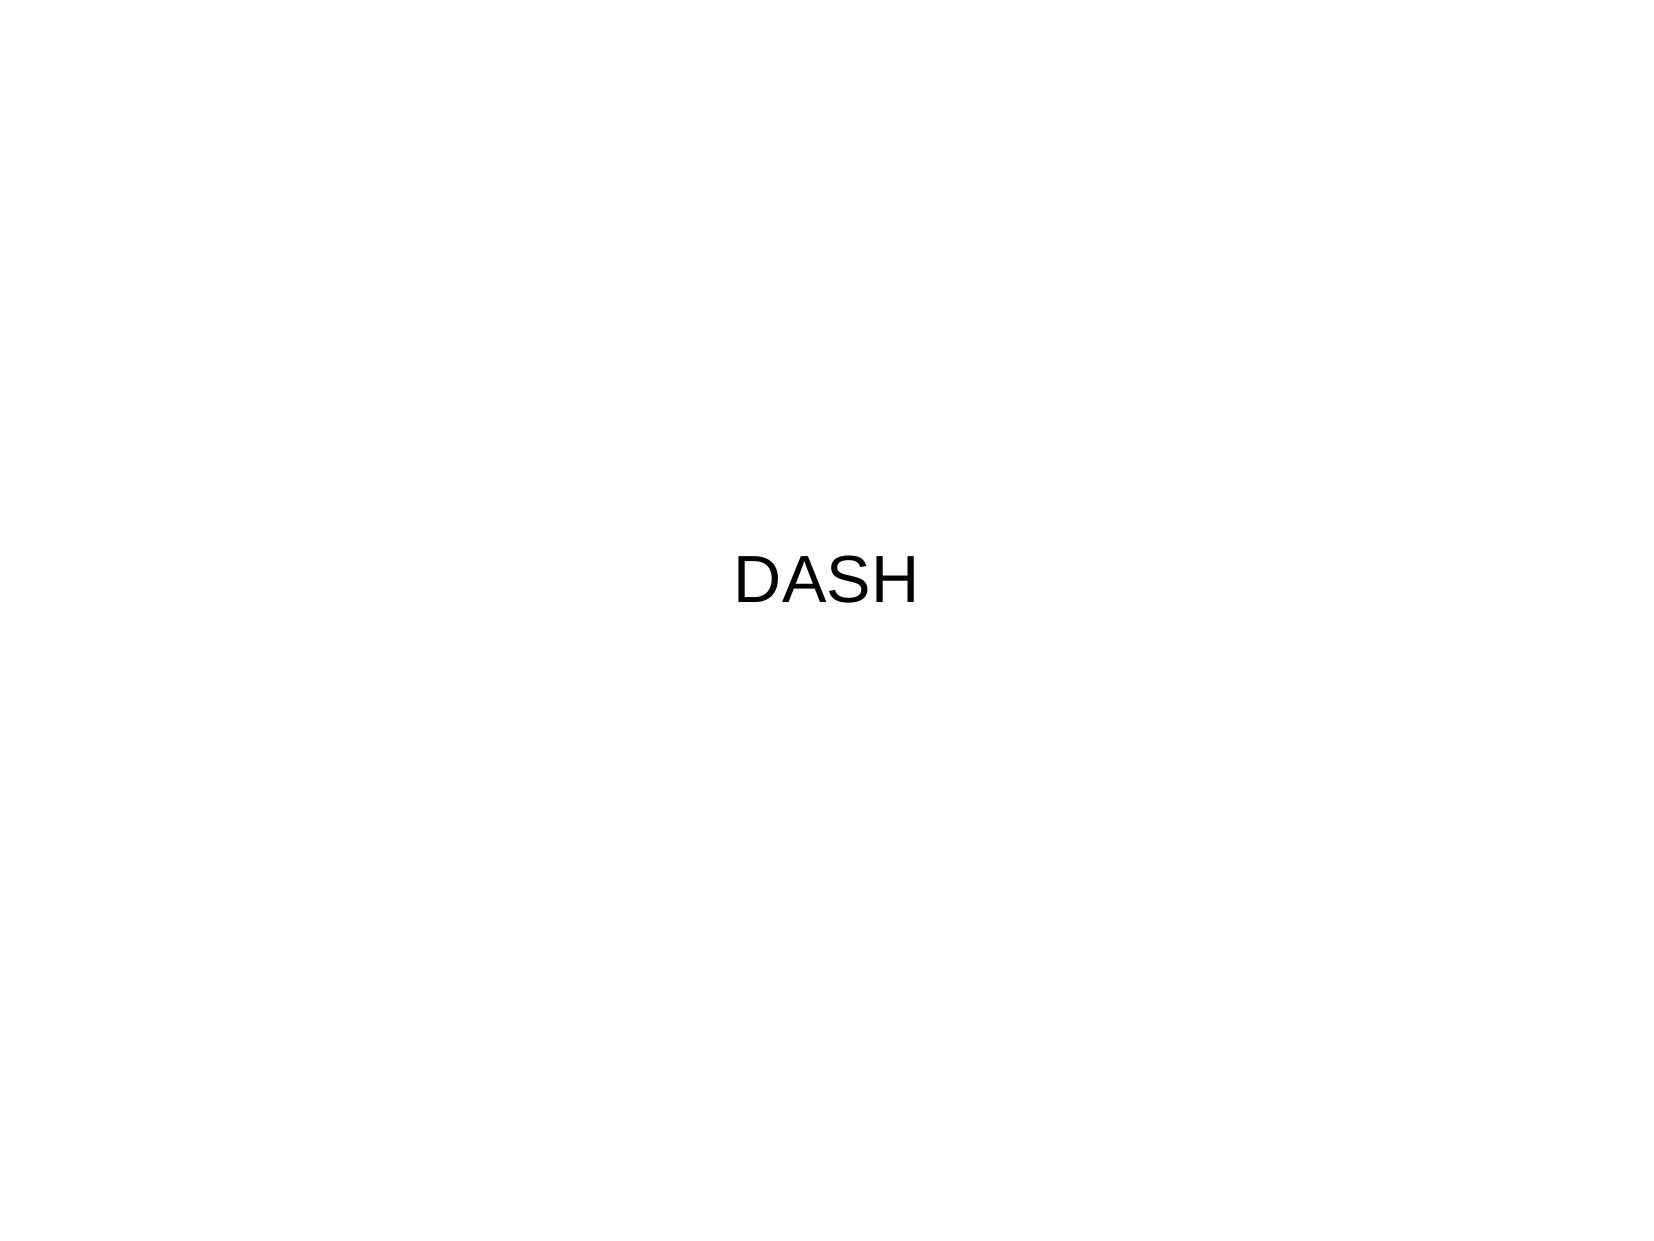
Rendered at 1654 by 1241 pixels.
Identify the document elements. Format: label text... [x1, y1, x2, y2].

subtitle DASH [82, 49, 1571, 1109]
